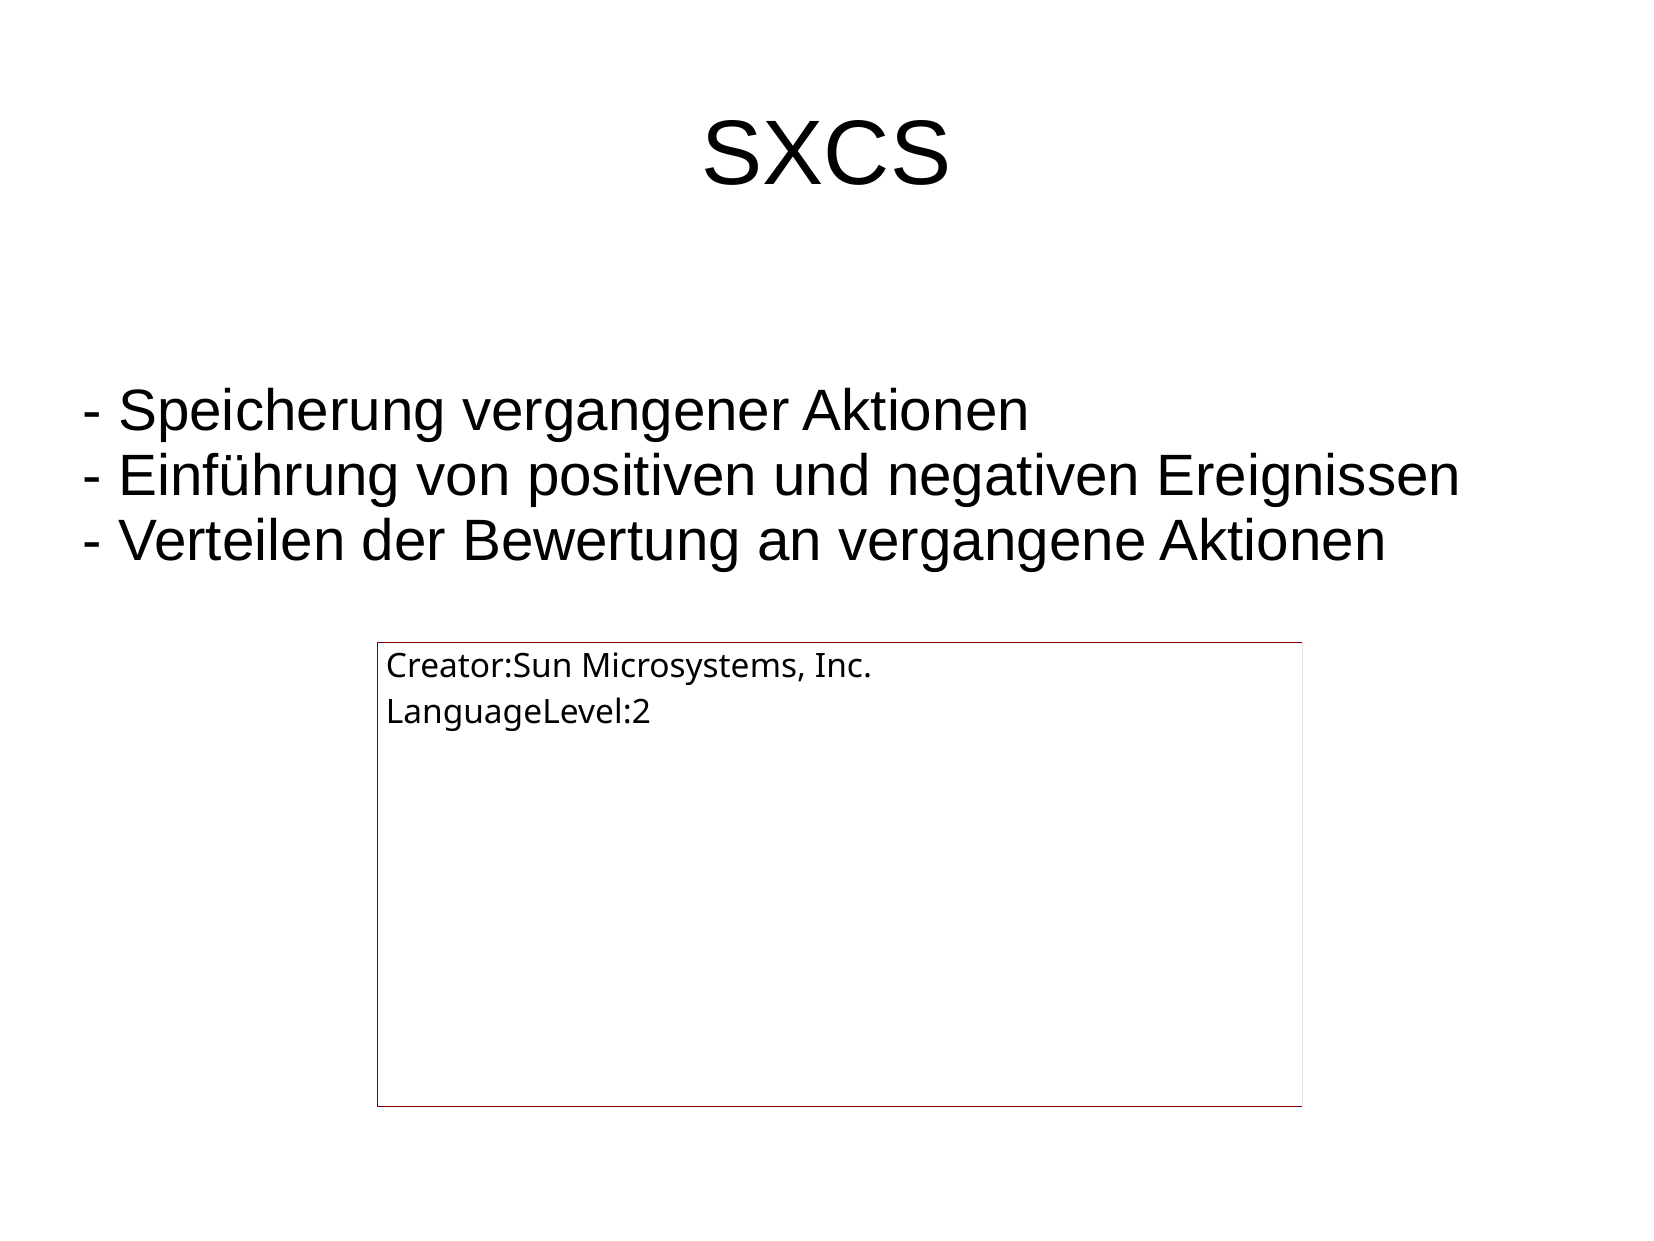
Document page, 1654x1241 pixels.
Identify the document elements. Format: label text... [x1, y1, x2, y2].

picture [375, 1102, 1303, 1107]
subtitle - Speicherung vergangener Aktionen - Einführung von positiven und negativen Ereignissen - Verteilen der Bewertung an vergangene Aktionen [82, 297, 1571, 1102]
title SXCS [82, 49, 1571, 257]
